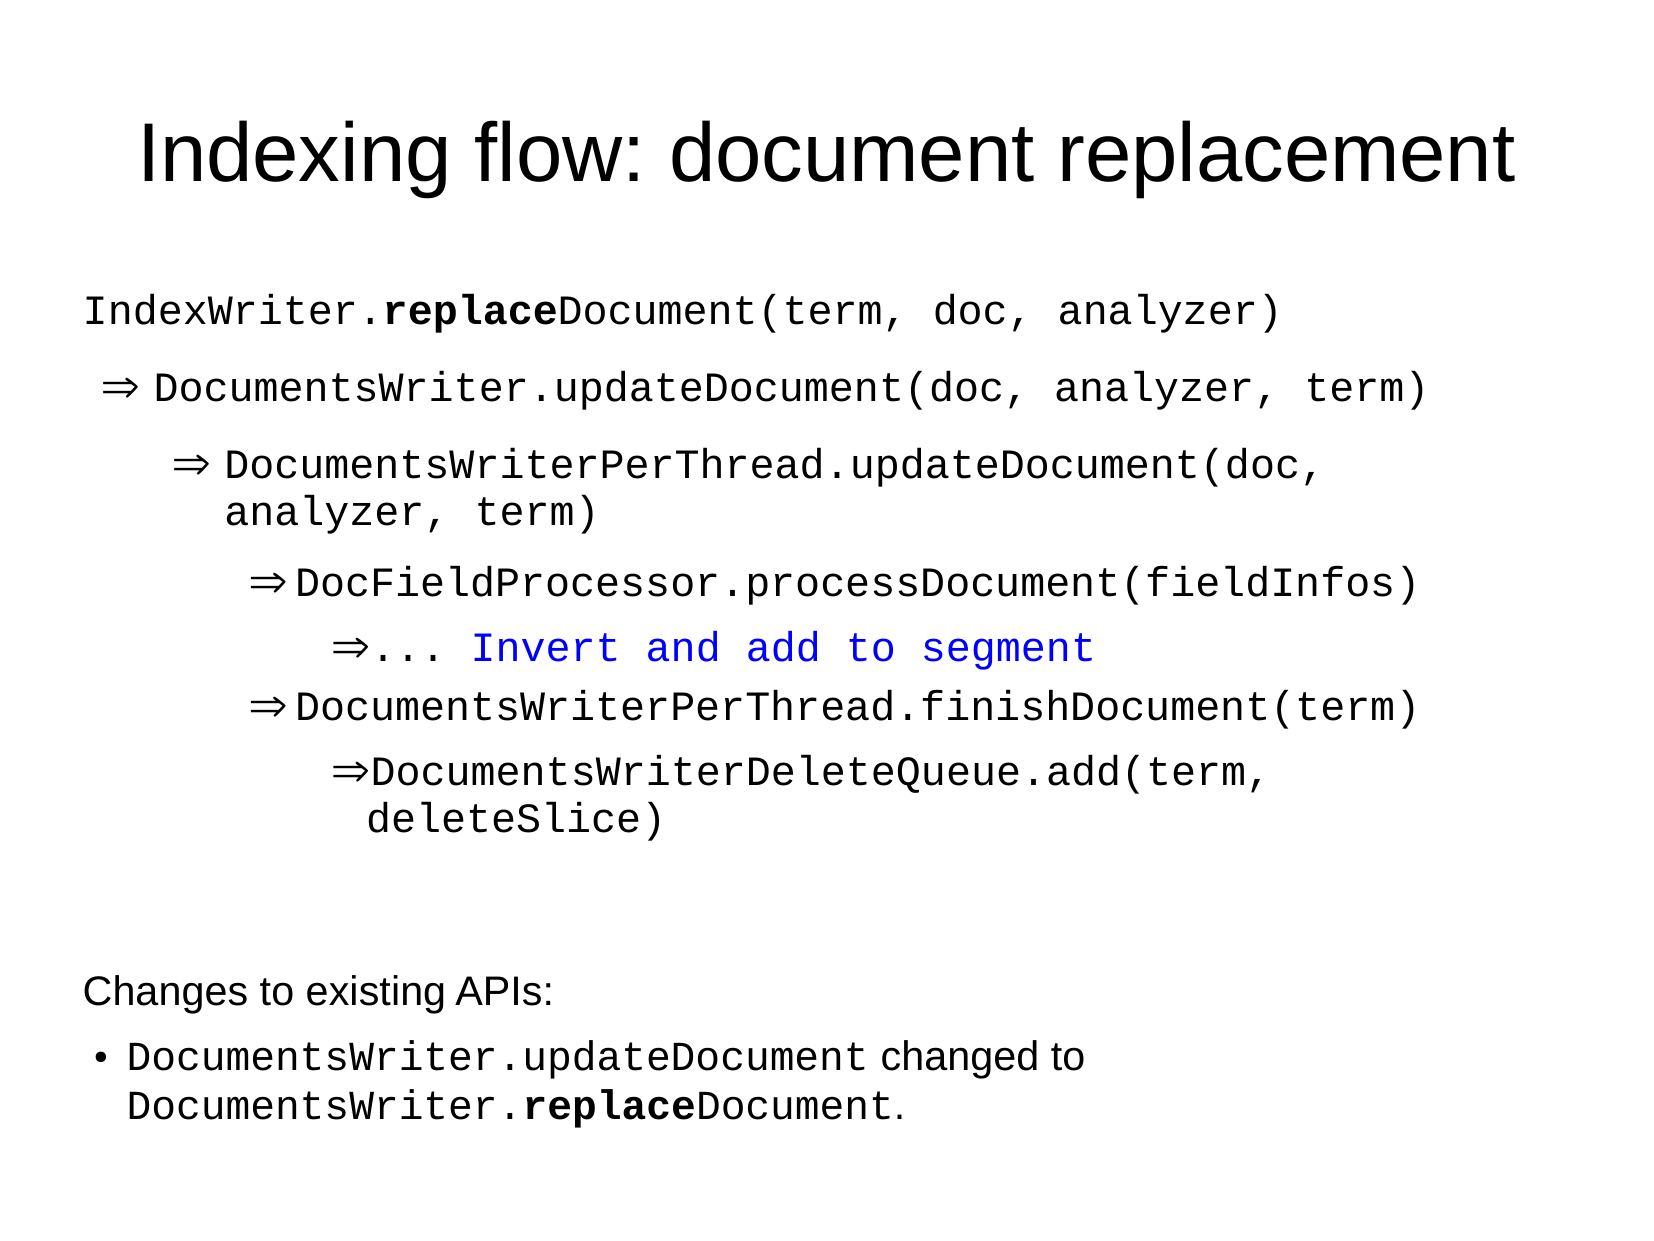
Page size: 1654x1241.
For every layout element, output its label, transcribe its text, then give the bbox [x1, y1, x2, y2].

list Changes to existing APIs: DocumentsWriter.updateDocument changed to DocumentsWriter.replaceDocument. [82, 968, 1538, 1134]
title Indexing flow: document replacement [82, 49, 1571, 257]
list IndexWriter.replaceDocument(term, doc, analyzer) DocumentsWriter.updateDocument(doc, analyzer, term) DocumentsWriterPerThread.updateDocument(doc, analyzer, term) DocFieldProcessor.processDocument(fieldInfos) ... Invert and add to segment DocumentsWriterPerThread.finishDocument(term) DocumentsWriterDeleteQueue.add(term, deleteSlice) [82, 290, 1538, 968]
